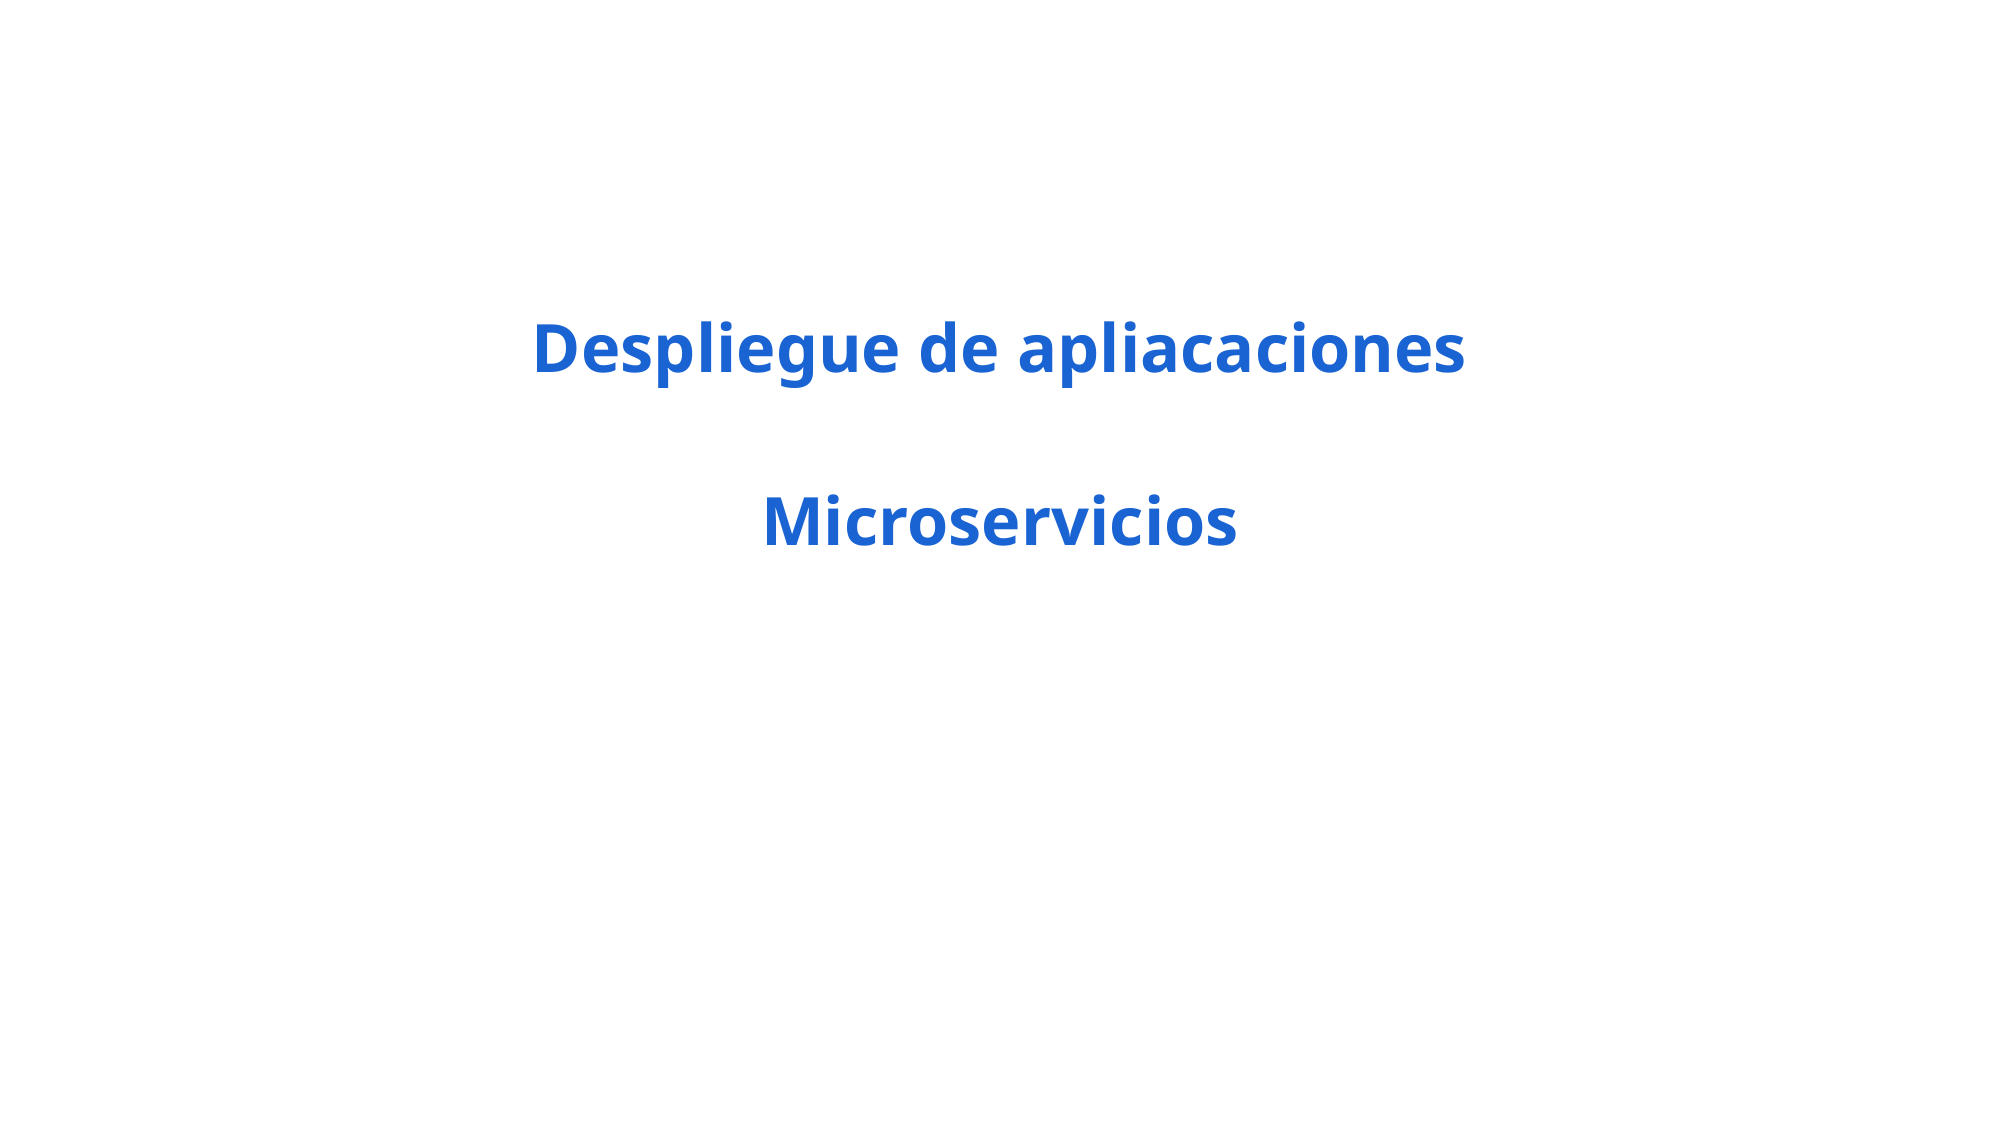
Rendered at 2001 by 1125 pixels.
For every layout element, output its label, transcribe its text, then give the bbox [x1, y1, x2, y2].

text_box Despliegue de apliacaciones Microservicios [149, 248, 1851, 573]
